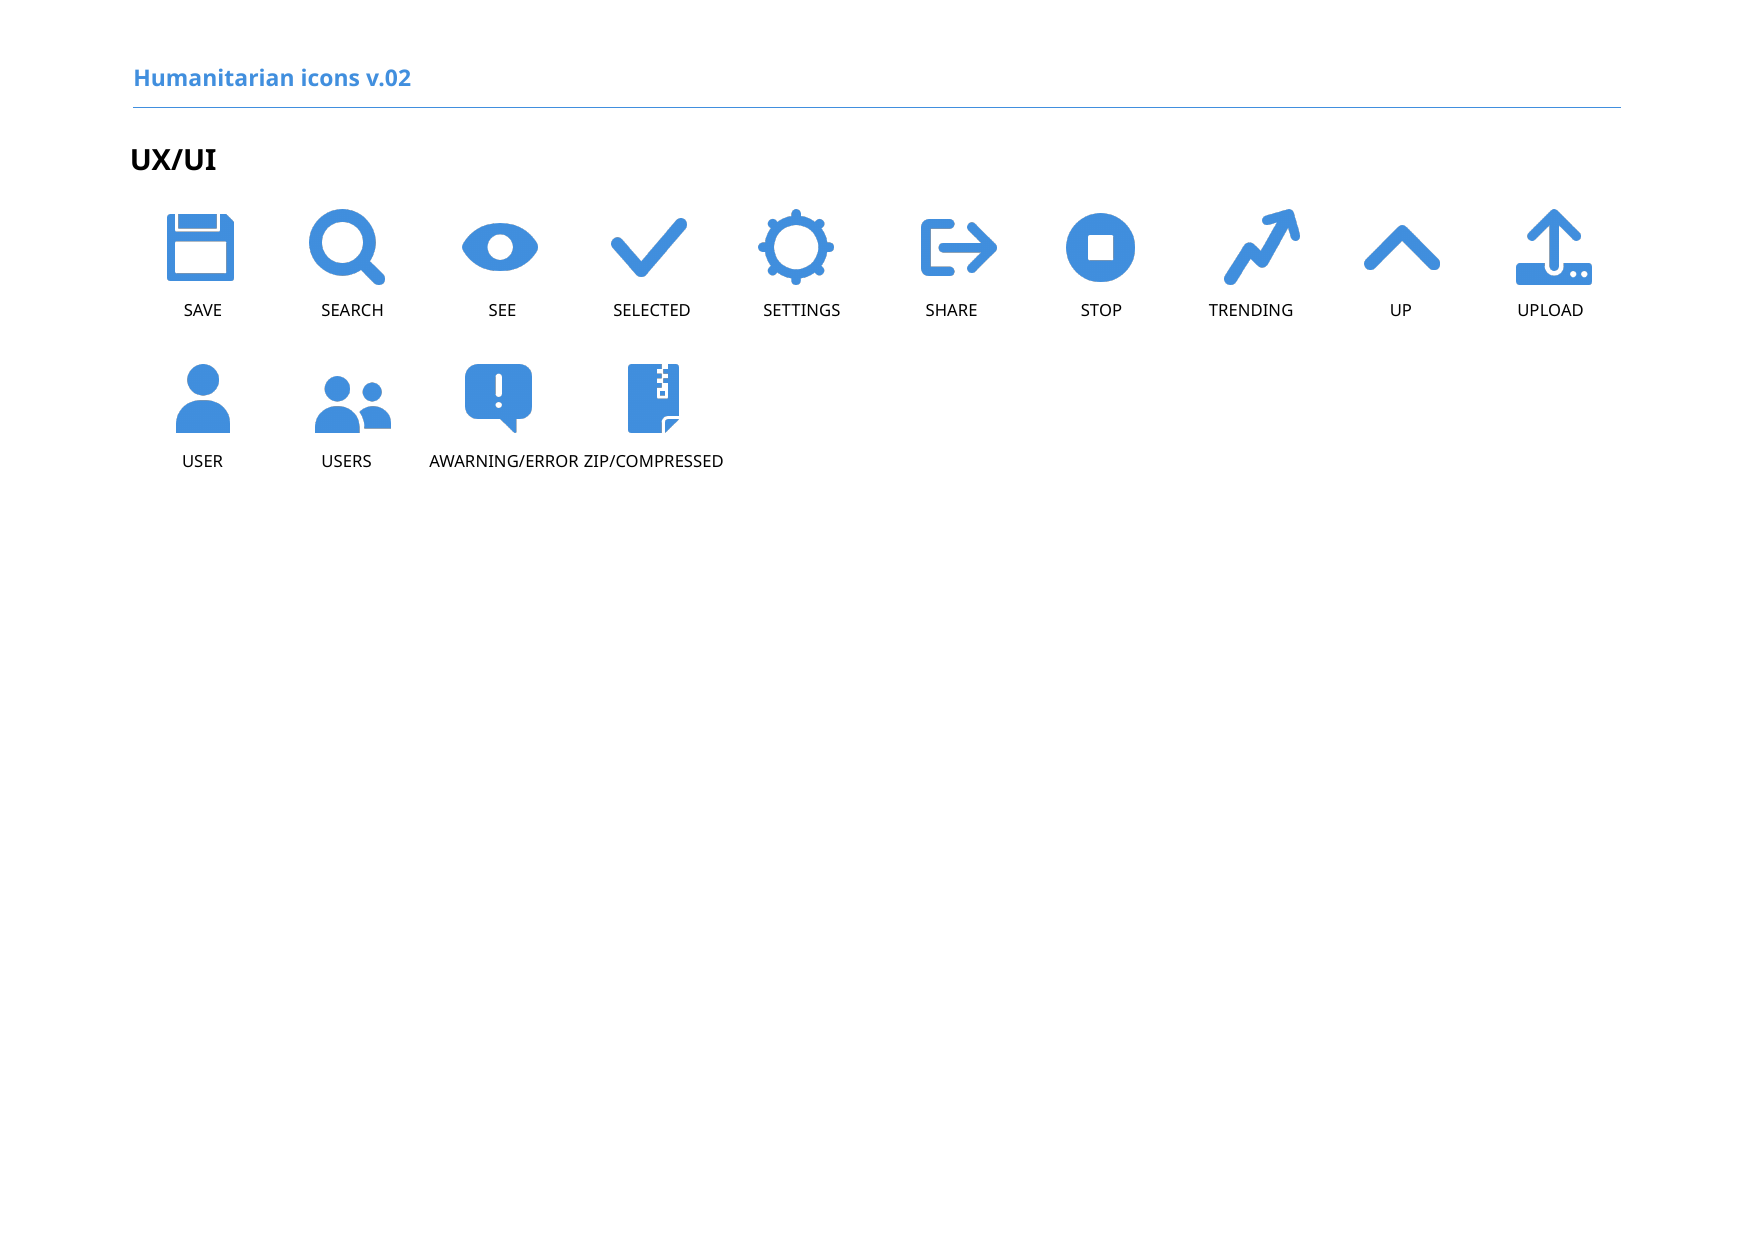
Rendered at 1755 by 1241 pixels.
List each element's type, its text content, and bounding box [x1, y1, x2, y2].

text_box TRENDING [1176, 299, 1325, 345]
picture [1224, 209, 1300, 285]
list Humanitarian icons v.02 [133, 63, 1659, 108]
picture [758, 209, 834, 285]
text_box SAVE [128, 299, 277, 345]
text_box ZIP/COMPRESSED [579, 451, 730, 496]
picture [611, 218, 687, 277]
picture [167, 214, 234, 281]
text_box STOP [1026, 299, 1176, 345]
picture [921, 219, 997, 276]
picture [1516, 209, 1592, 285]
text_box UX/UI [129, 141, 768, 180]
picture [309, 209, 385, 285]
picture [1066, 213, 1135, 282]
text_box UP [1325, 299, 1475, 345]
picture [315, 376, 391, 433]
text_box SETTINGS [727, 299, 876, 345]
text_box AWARNING/ERROR [429, 451, 579, 496]
text_box USERS [271, 451, 422, 496]
text_box UPLOAD [1475, 299, 1626, 345]
text_box SEE [427, 299, 577, 345]
picture [1364, 225, 1440, 270]
text_box SHARE [876, 299, 1026, 345]
picture [176, 364, 230, 433]
text_box SEARCH [277, 299, 427, 345]
text_box SELECTED [577, 299, 727, 345]
text_box USER [127, 451, 271, 496]
picture [465, 364, 532, 433]
picture [628, 364, 679, 433]
picture [462, 223, 538, 271]
